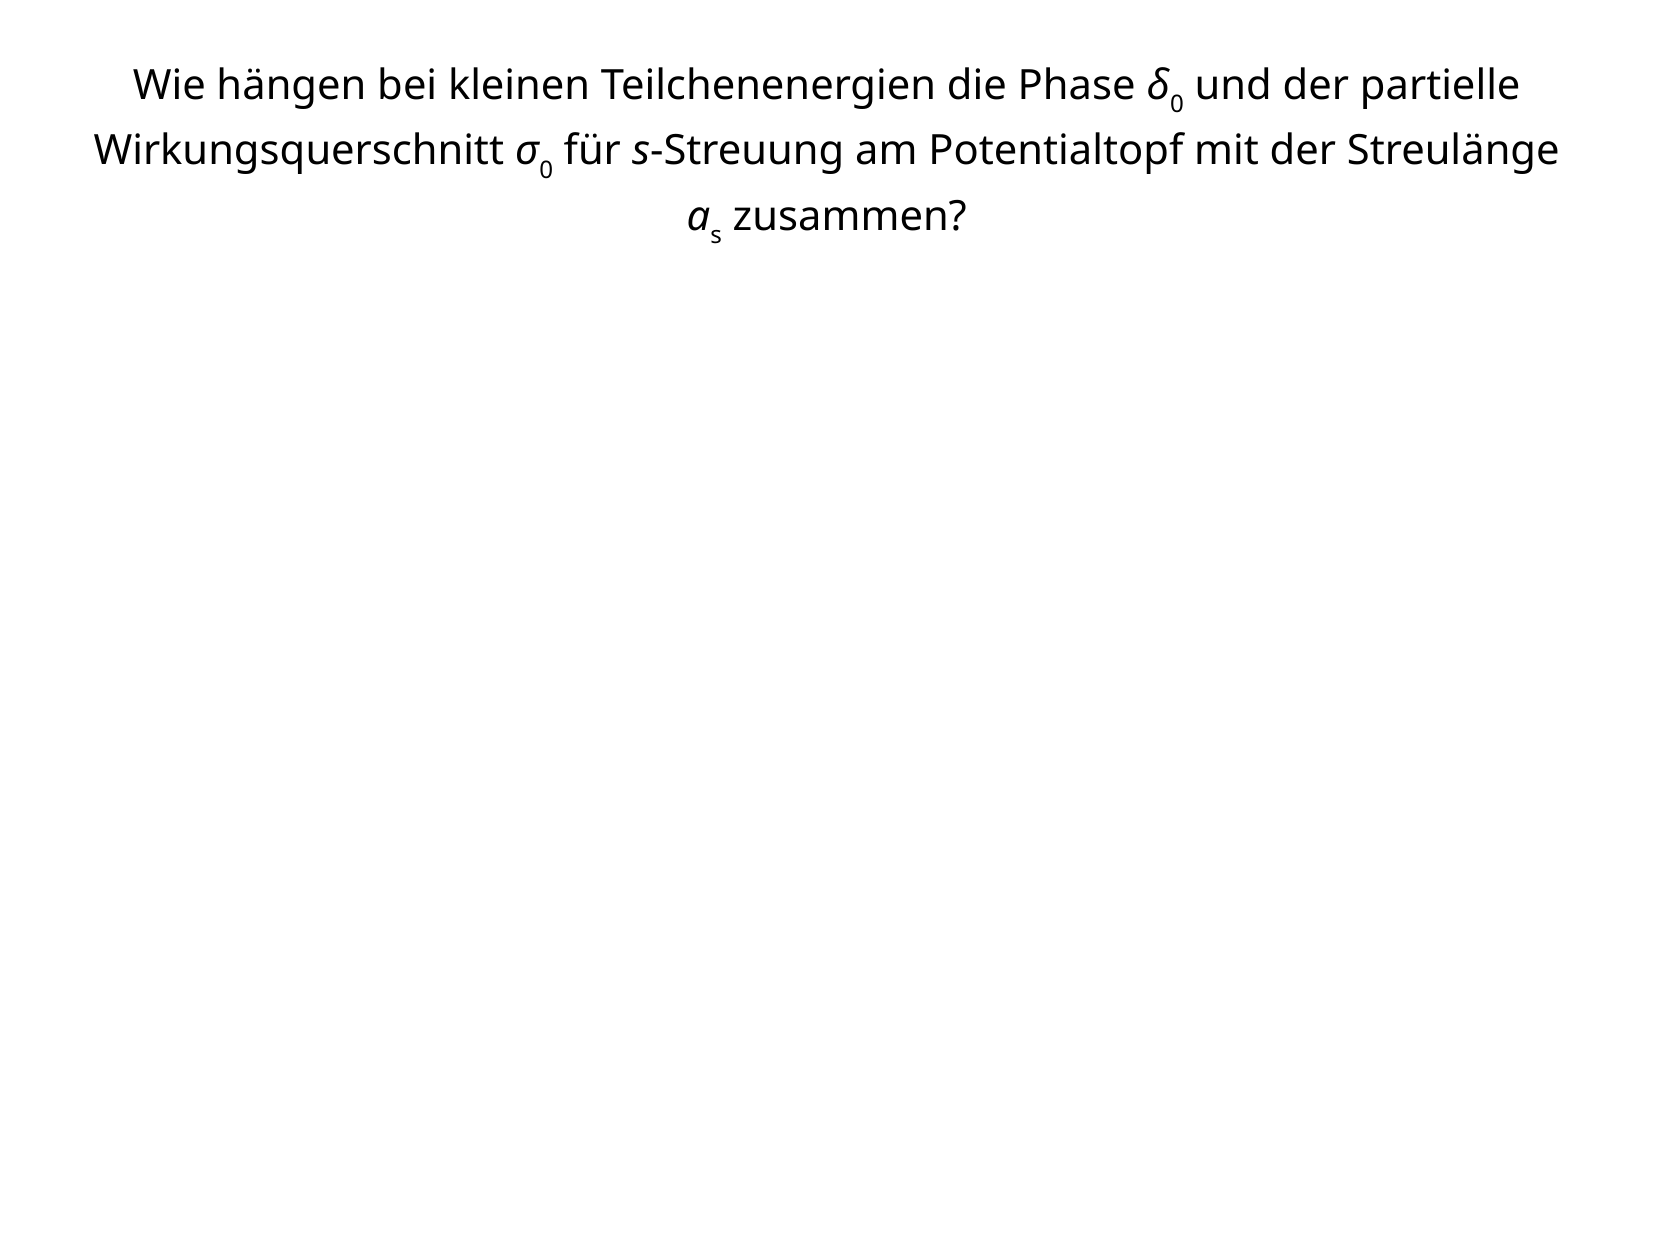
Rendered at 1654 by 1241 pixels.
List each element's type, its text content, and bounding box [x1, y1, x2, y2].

title Wie hängen bei kleinen Teilchenenergien die Phase δ0 und der partielle Wirkungsquerschnitt σ0 für s-Streuung am Potentialtopf mit der Streulänge as zusammen? [82, 49, 1571, 257]
